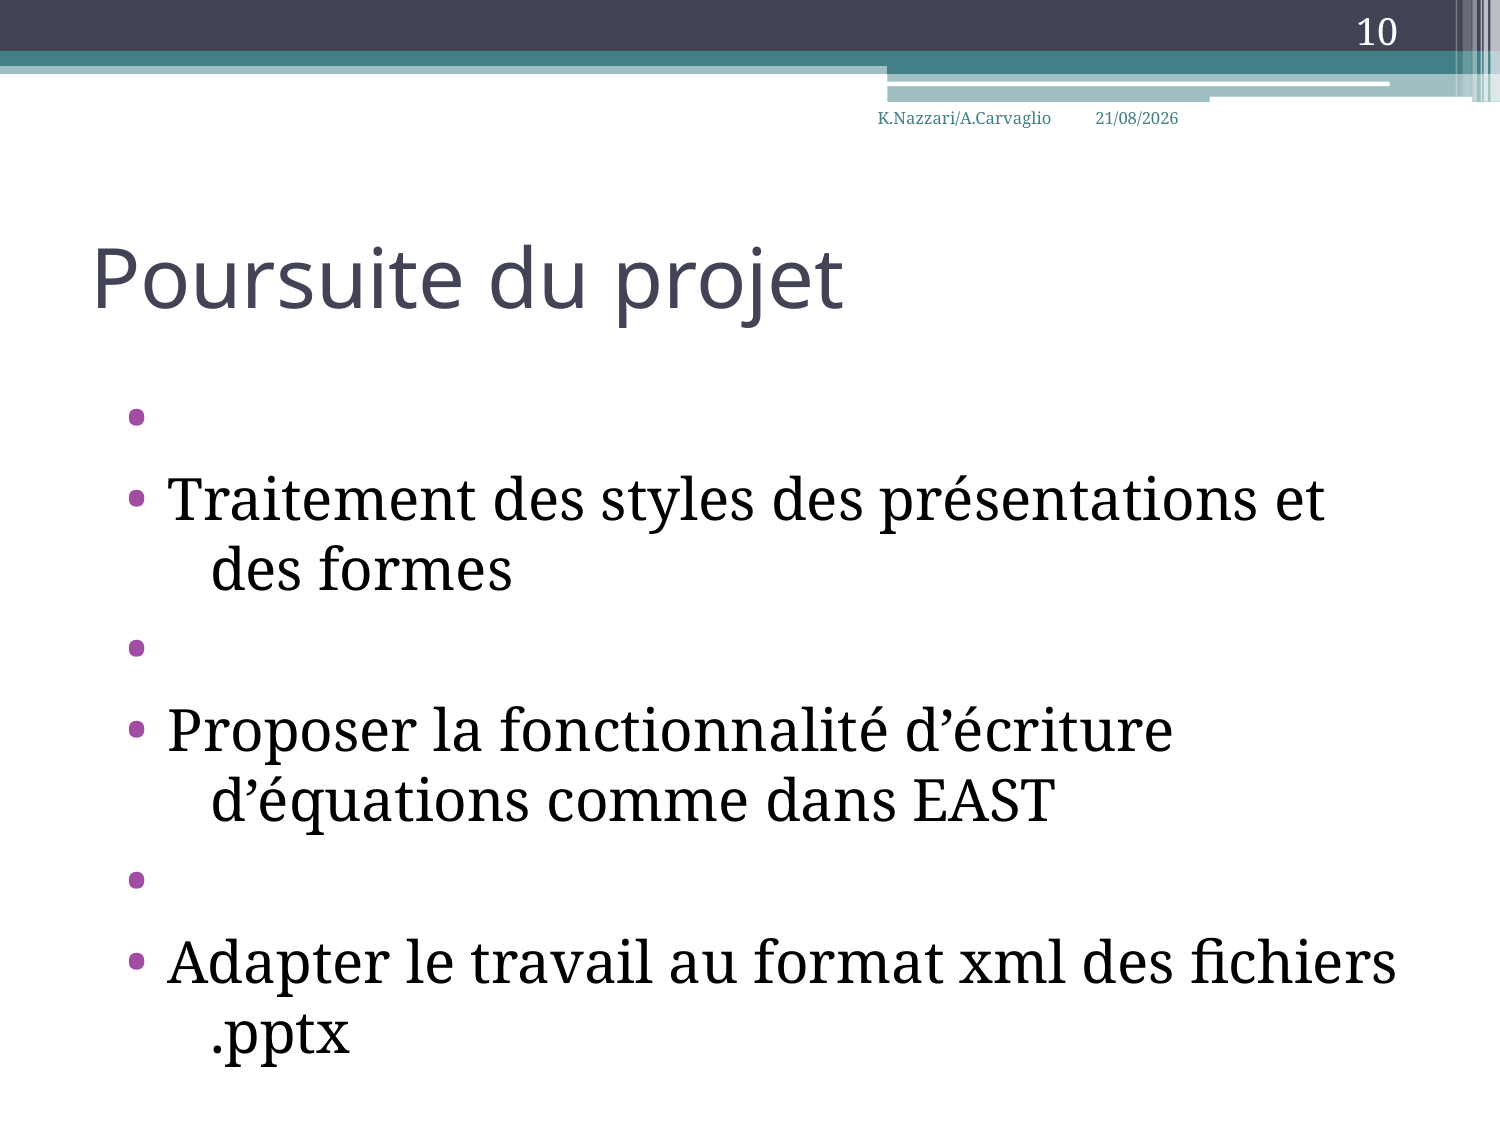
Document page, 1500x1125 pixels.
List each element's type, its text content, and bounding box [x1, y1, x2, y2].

text_box 11 [1341, 0, 1467, 61]
list Traitement des styles des présentations et des formes Proposer la fonctionnalité d’écriture d’équations comme dans EAST Adapter le travail au format xml des fichiers .pptx [75, 368, 1426, 1079]
text_box K.Nazzari/A.Carvaglio [862, 100, 1081, 176]
text_box [1081, 100, 1238, 176]
title Poursuite du projet [75, 187, 1426, 363]
